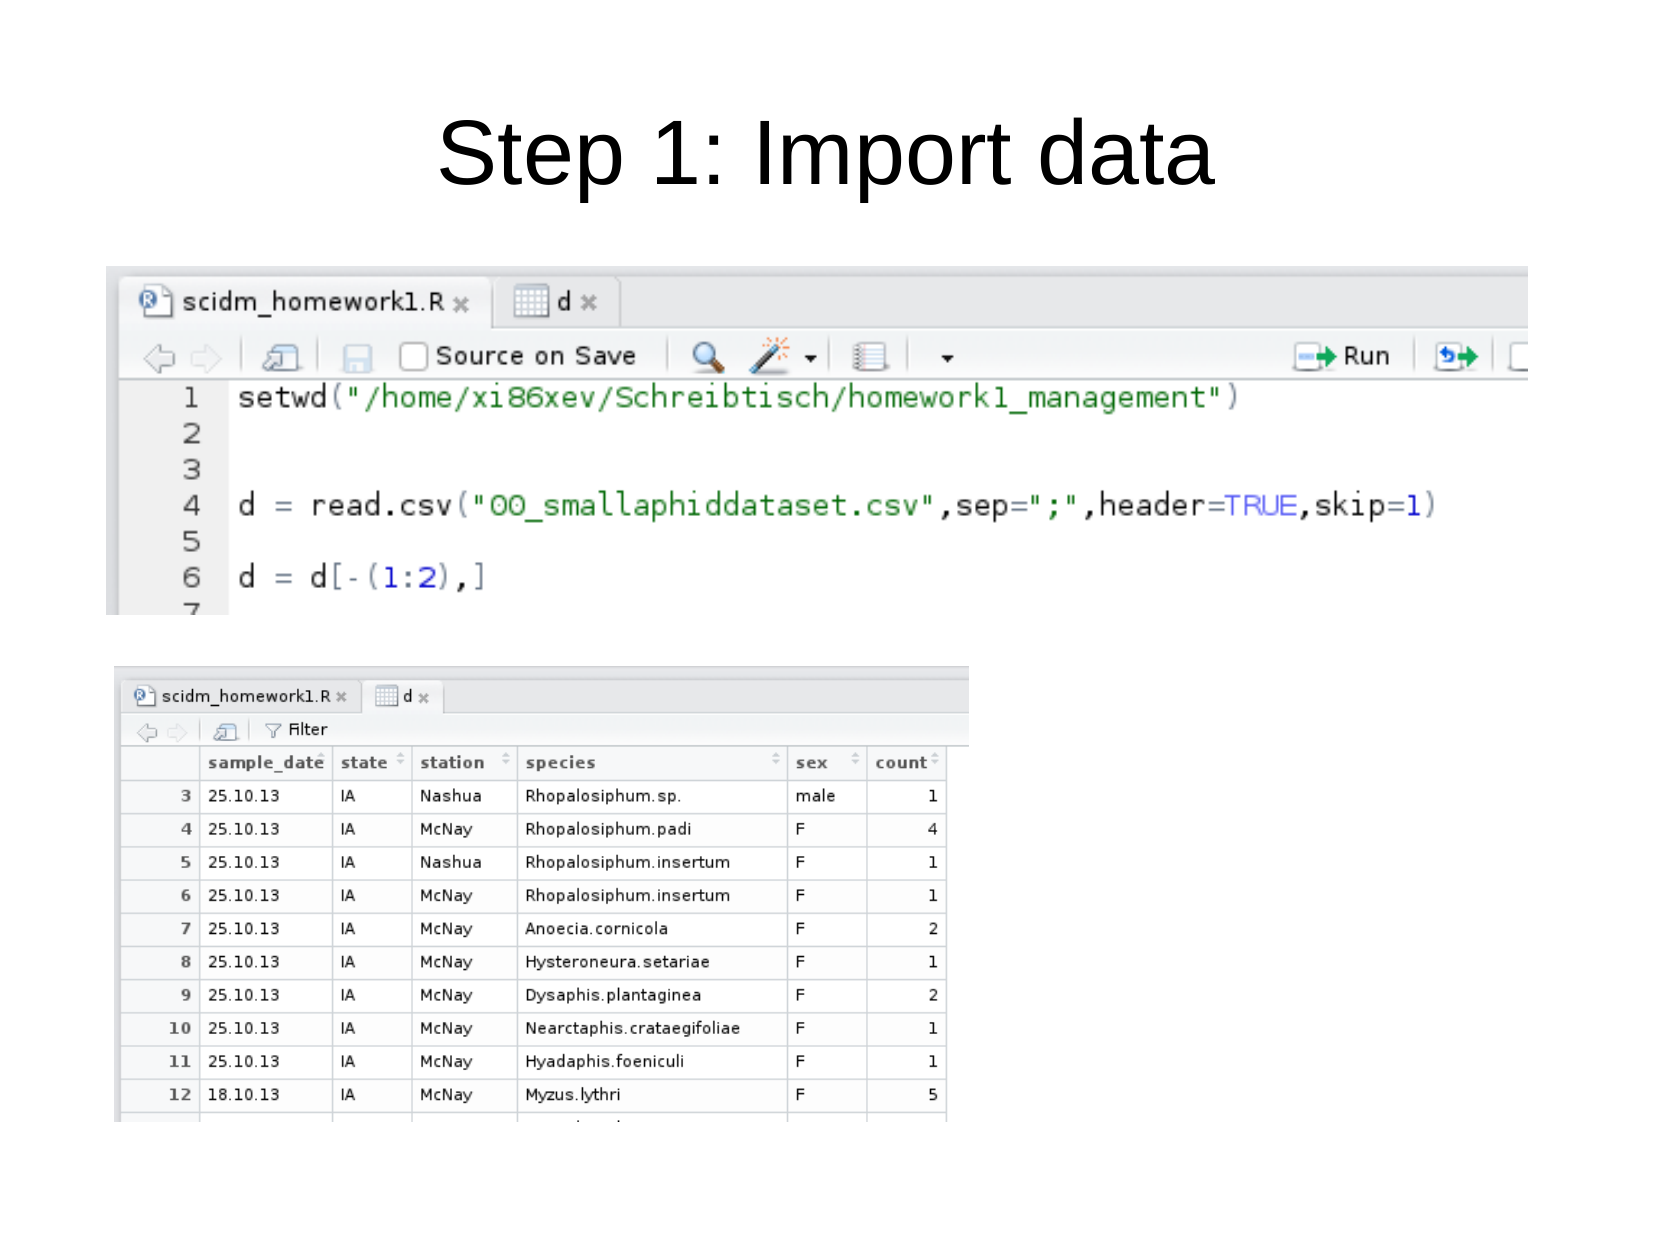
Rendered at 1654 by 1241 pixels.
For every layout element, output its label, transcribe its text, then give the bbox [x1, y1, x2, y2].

title Step 1: Import data [82, 49, 1571, 257]
picture [114, 666, 969, 1123]
picture [106, 266, 1528, 615]
